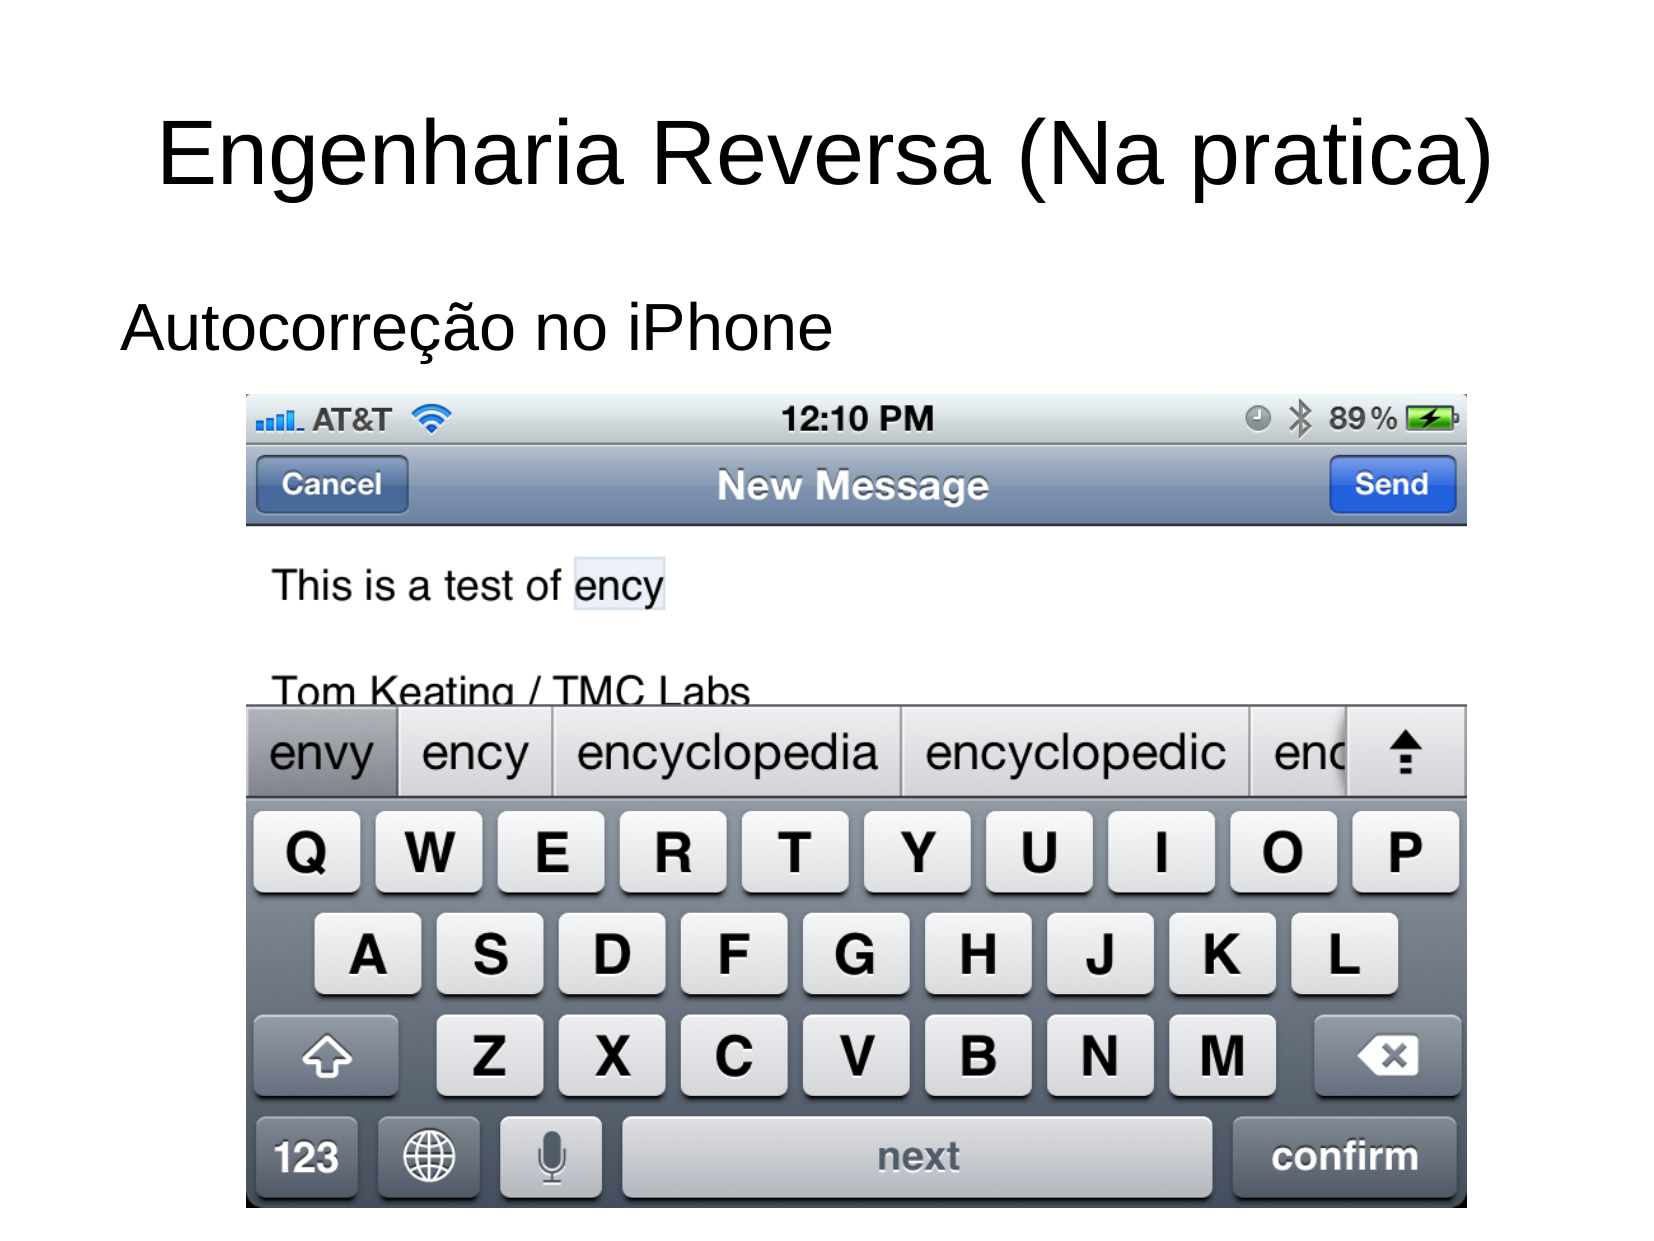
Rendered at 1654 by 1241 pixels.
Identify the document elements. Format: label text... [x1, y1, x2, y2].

list Autocorreção no iPhone [82, 290, 1571, 1010]
picture [246, 394, 1467, 1208]
title Engenharia Reversa (Na pratica) [82, 49, 1571, 257]
